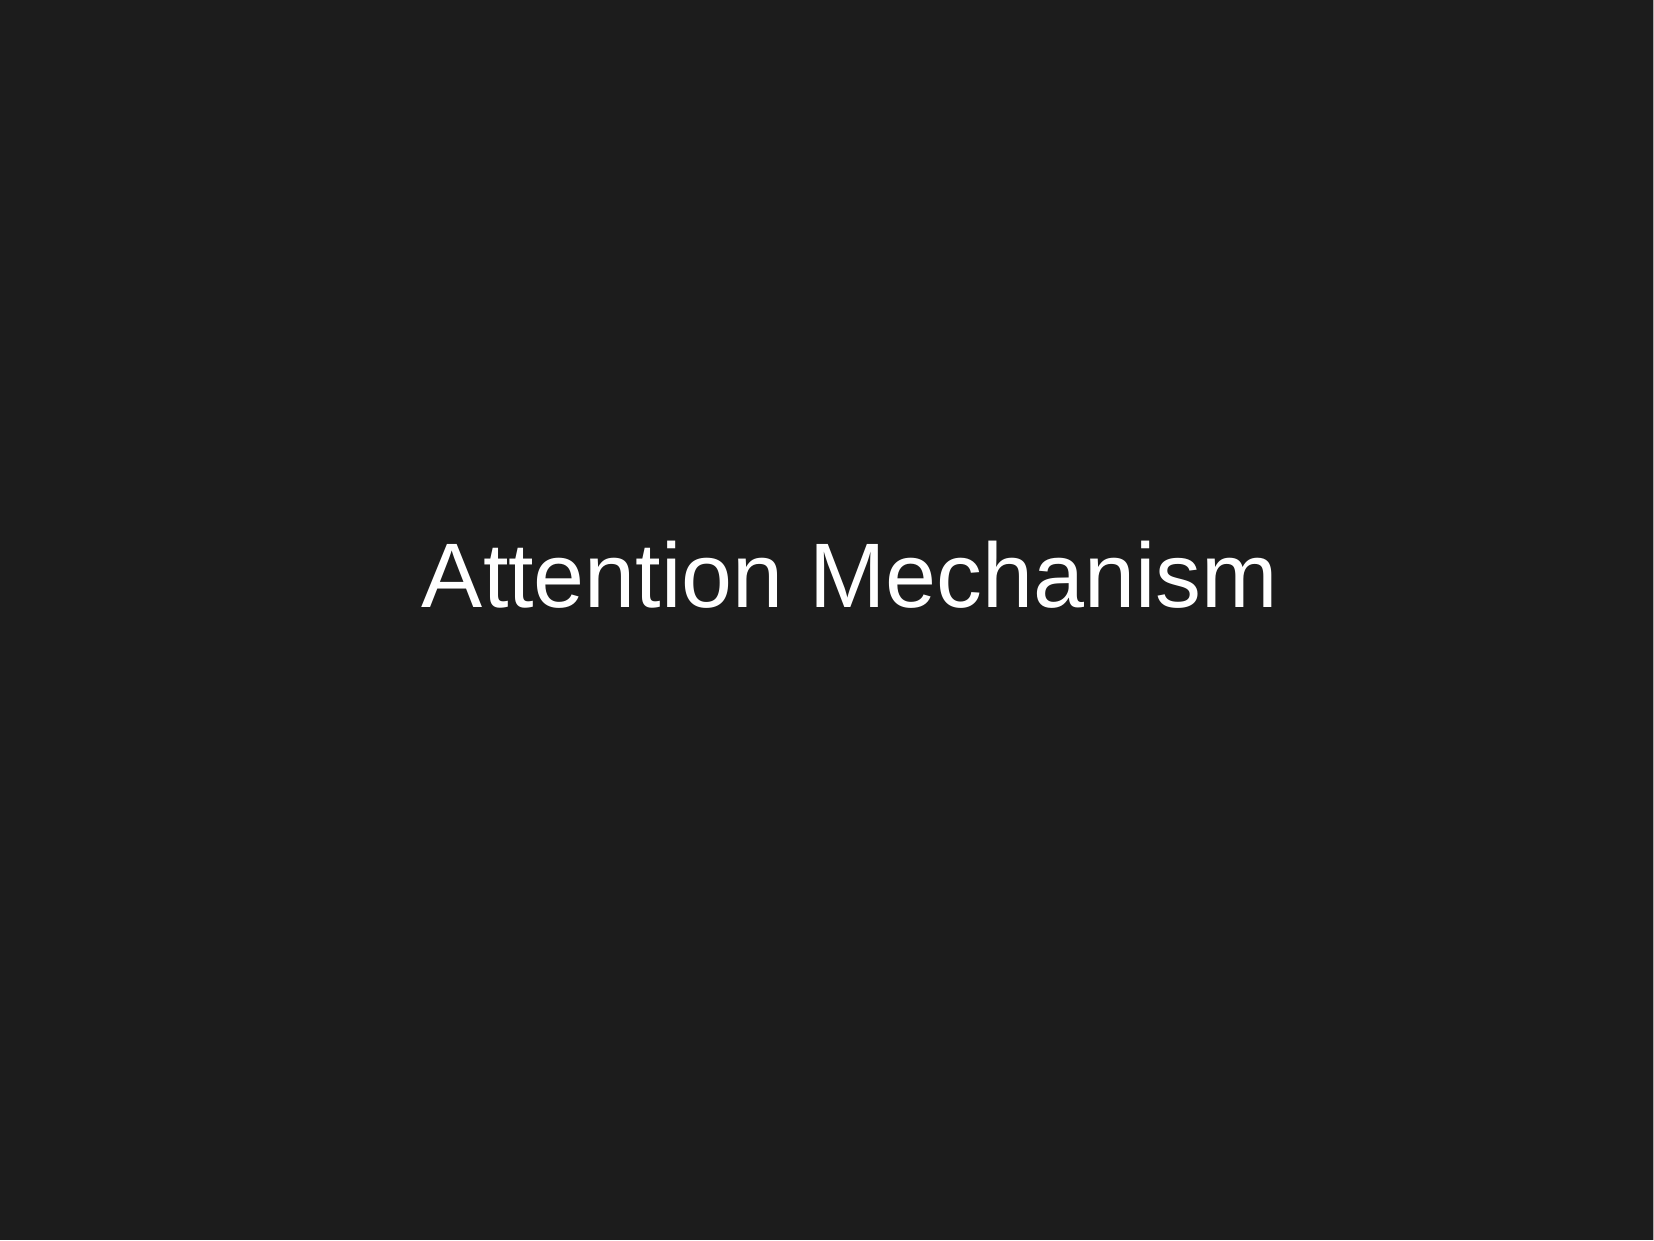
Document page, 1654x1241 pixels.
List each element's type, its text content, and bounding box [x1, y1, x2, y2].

title Attention Mechanism [200, 472, 1501, 680]
